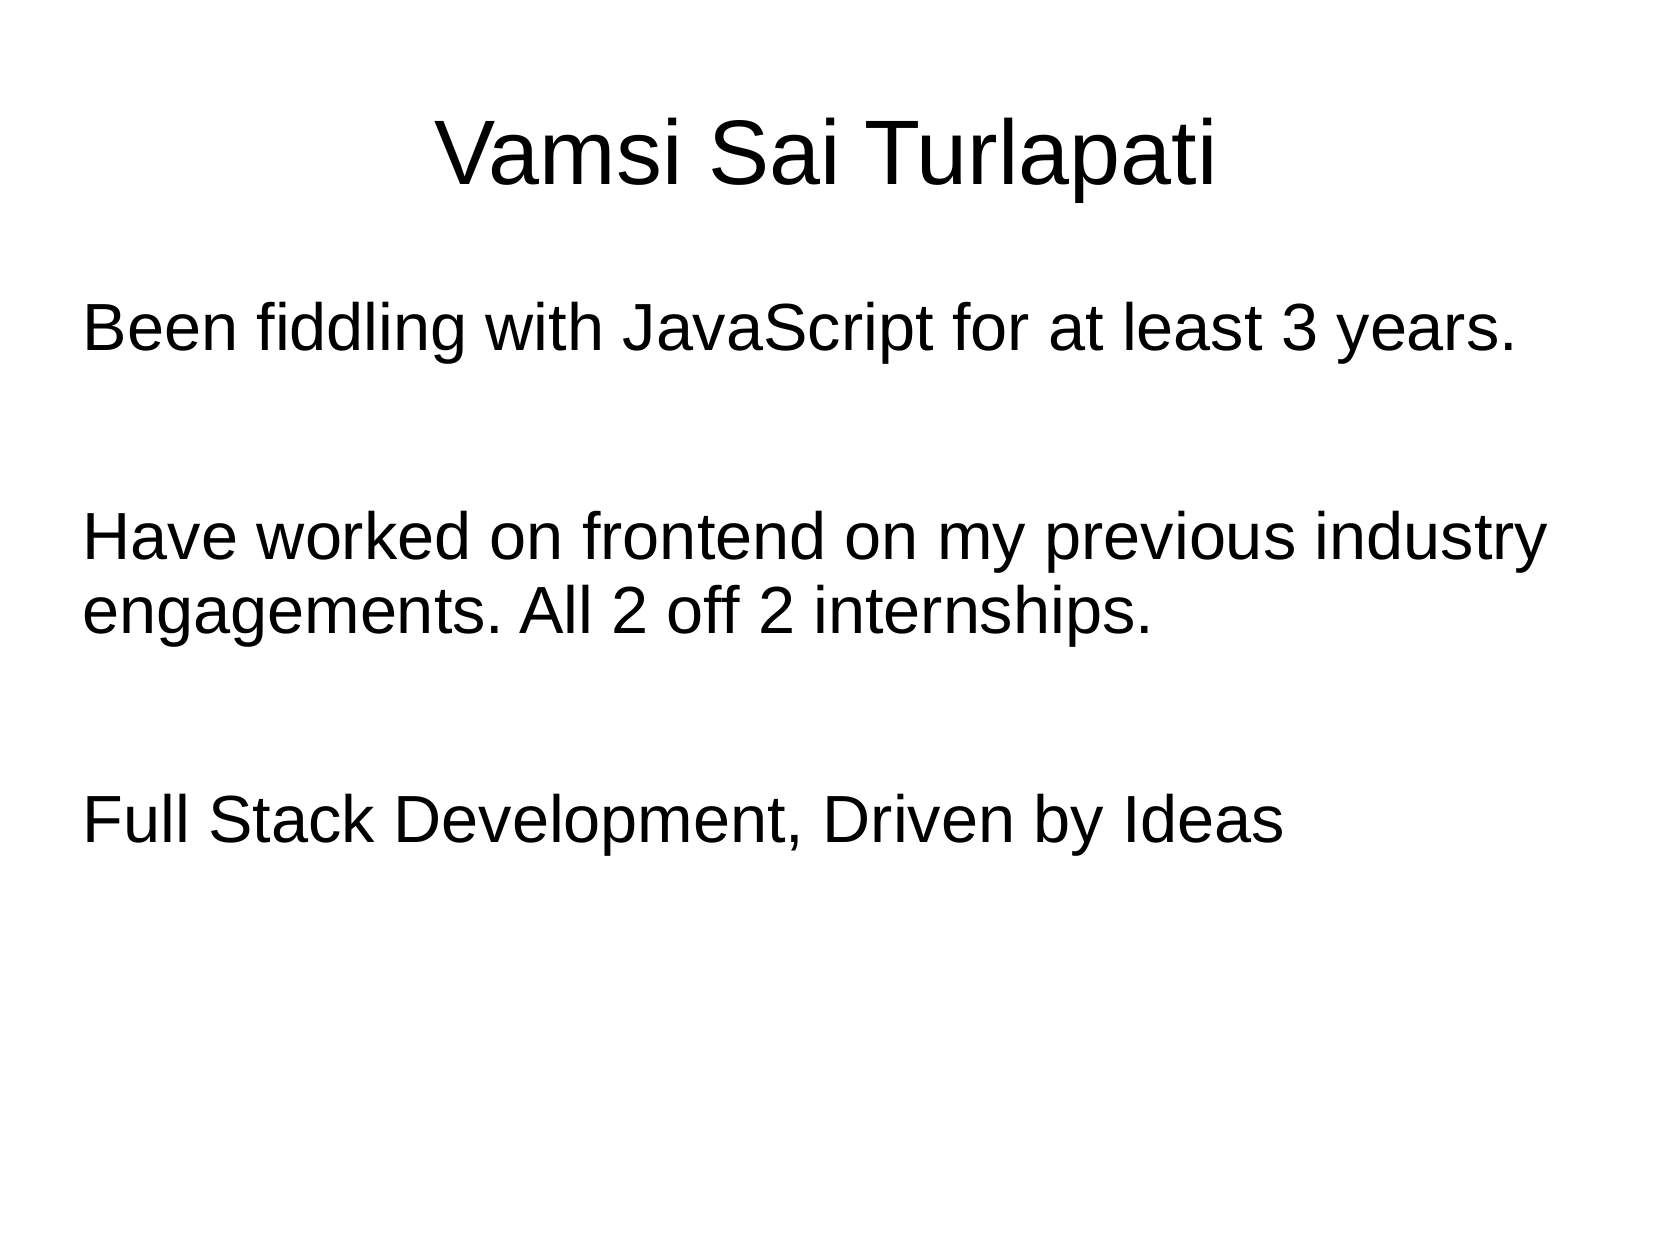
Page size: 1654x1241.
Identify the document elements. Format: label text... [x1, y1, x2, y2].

title Vamsi Sai Turlapati [82, 49, 1571, 257]
list Been fiddling with JavaScript for at least 3 years. Have worked on frontend on my previous industry engagements. All 2 off 2 internships. Full Stack Development, Driven by Ideas [82, 290, 1571, 1010]
